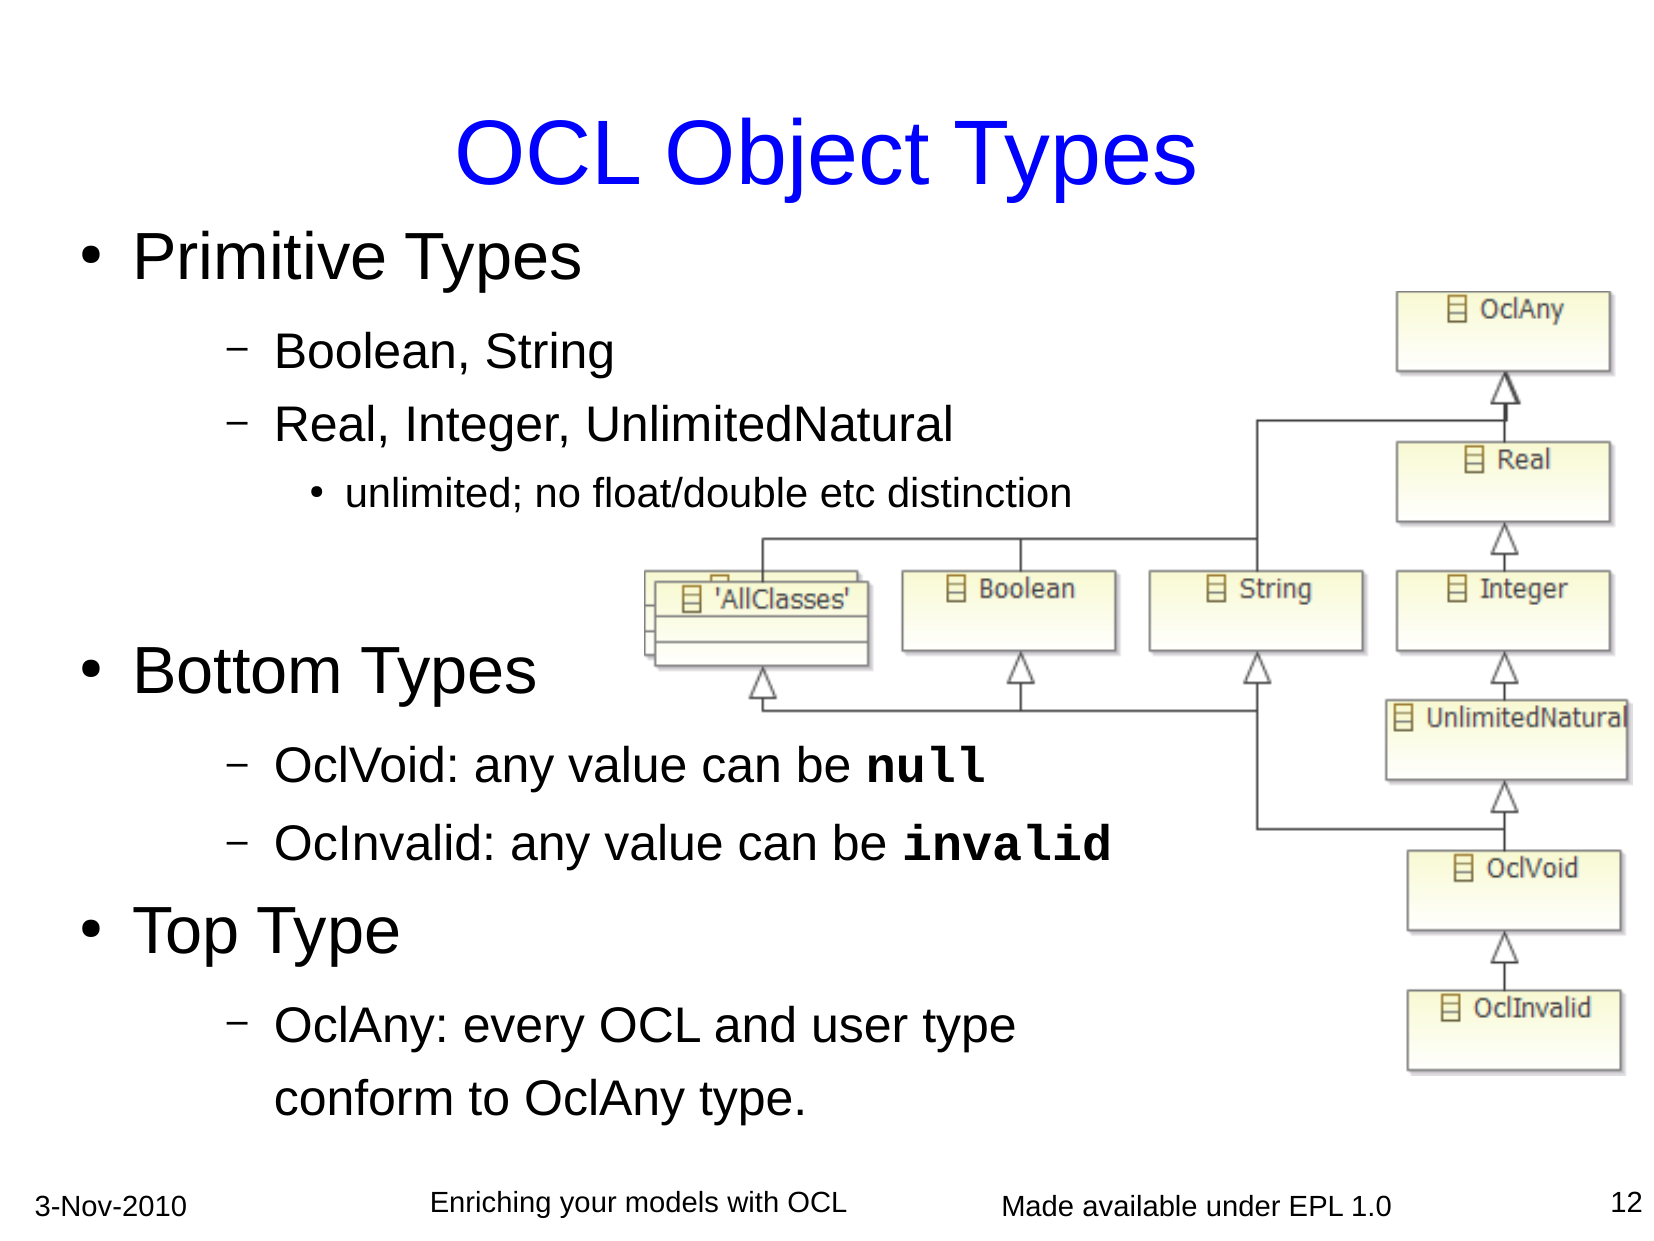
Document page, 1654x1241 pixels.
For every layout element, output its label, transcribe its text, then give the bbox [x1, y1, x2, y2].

list Primitive Types Boolean, String Real, Integer, UnlimitedNatural unlimited; no float/double etc distinction Bottom Types OclVoid: any value can be null OcInvalid: any value can be invalid Top Type OclAny: every OCL and user type conform to OclAny type. [61, 218, 1571, 1177]
picture [1571, 291, 1633, 1076]
title OCL Object Types [82, 49, 1571, 218]
